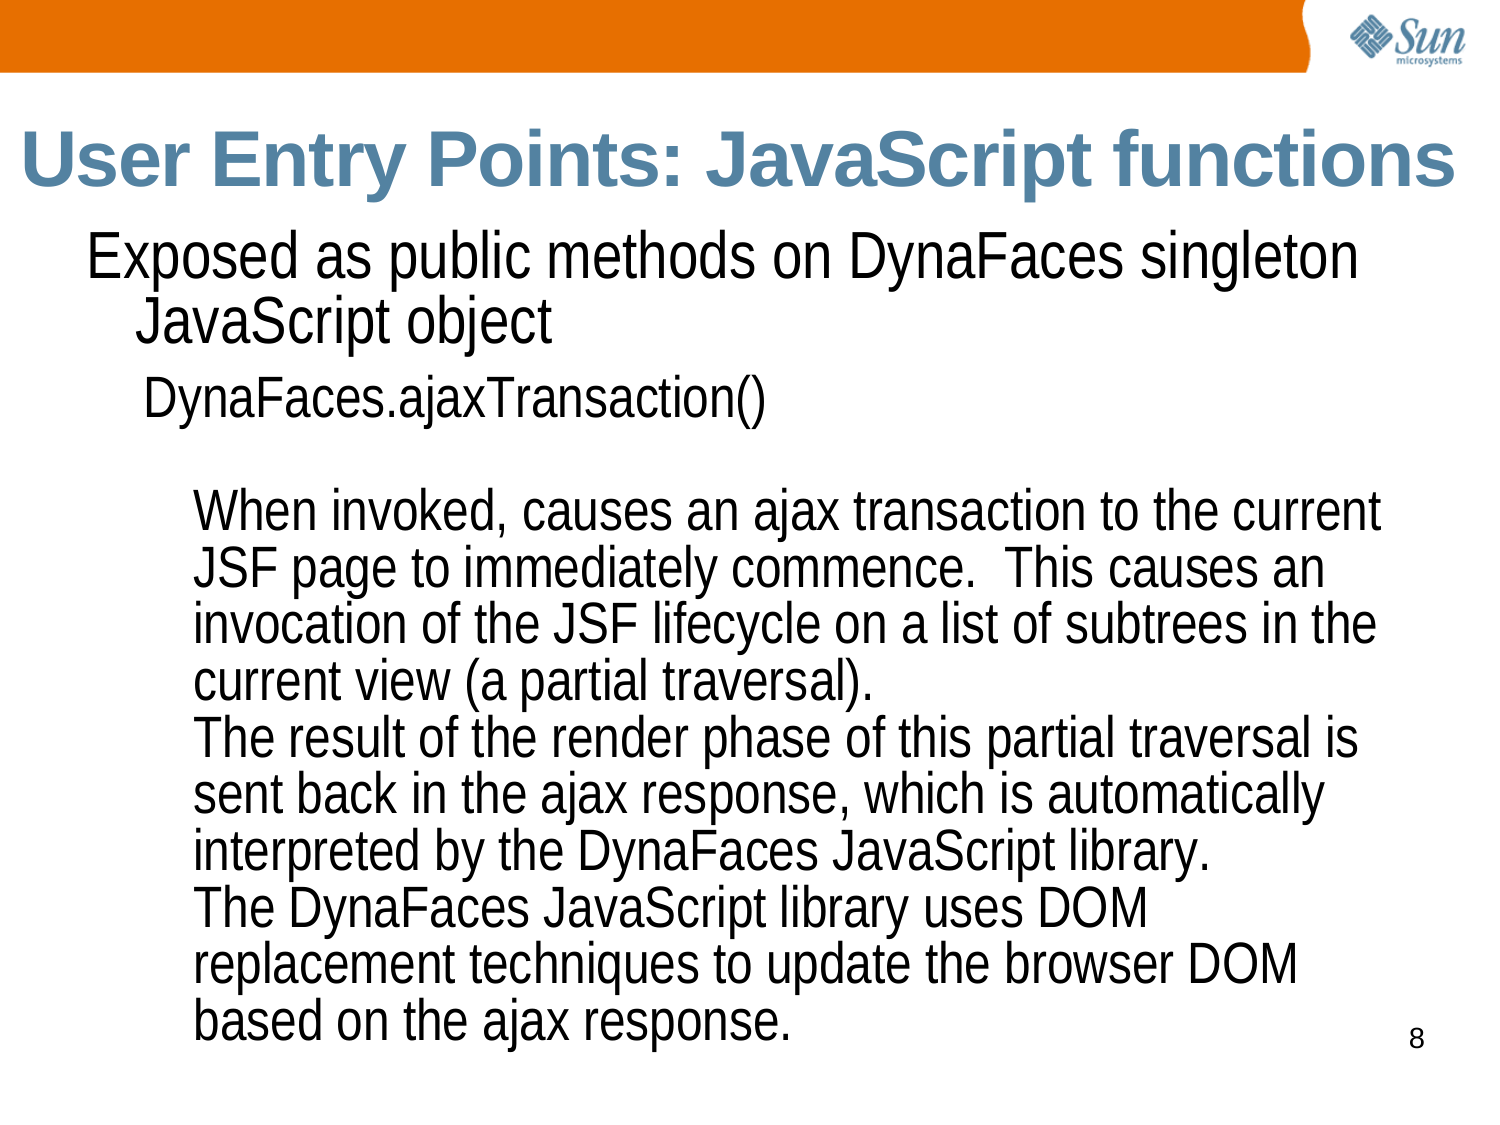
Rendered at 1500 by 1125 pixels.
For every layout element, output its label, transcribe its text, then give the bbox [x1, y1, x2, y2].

picture [0, 0, 1500, 75]
title User Entry Points: JavaScript functions [19, 122, 1488, 228]
list Exposed as public methods on DynaFaces singleton JavaScript object DynaFaces.ajaxTransaction() When invoked, causes an ajax transaction to the current JSF page to immediately commence. This causes an invocation of the JSF lifecycle on a list of subtrees in the current view (a partial traversal). The result of the render phase of this partial traversal is sent back in the ajax response, which is automatically interpreted by the DynaFaces JavaScript library. The DynaFaces JavaScript library uses DOM replacement techniques to update the browser DOM based on the ajax response. [67, 226, 1405, 1067]
